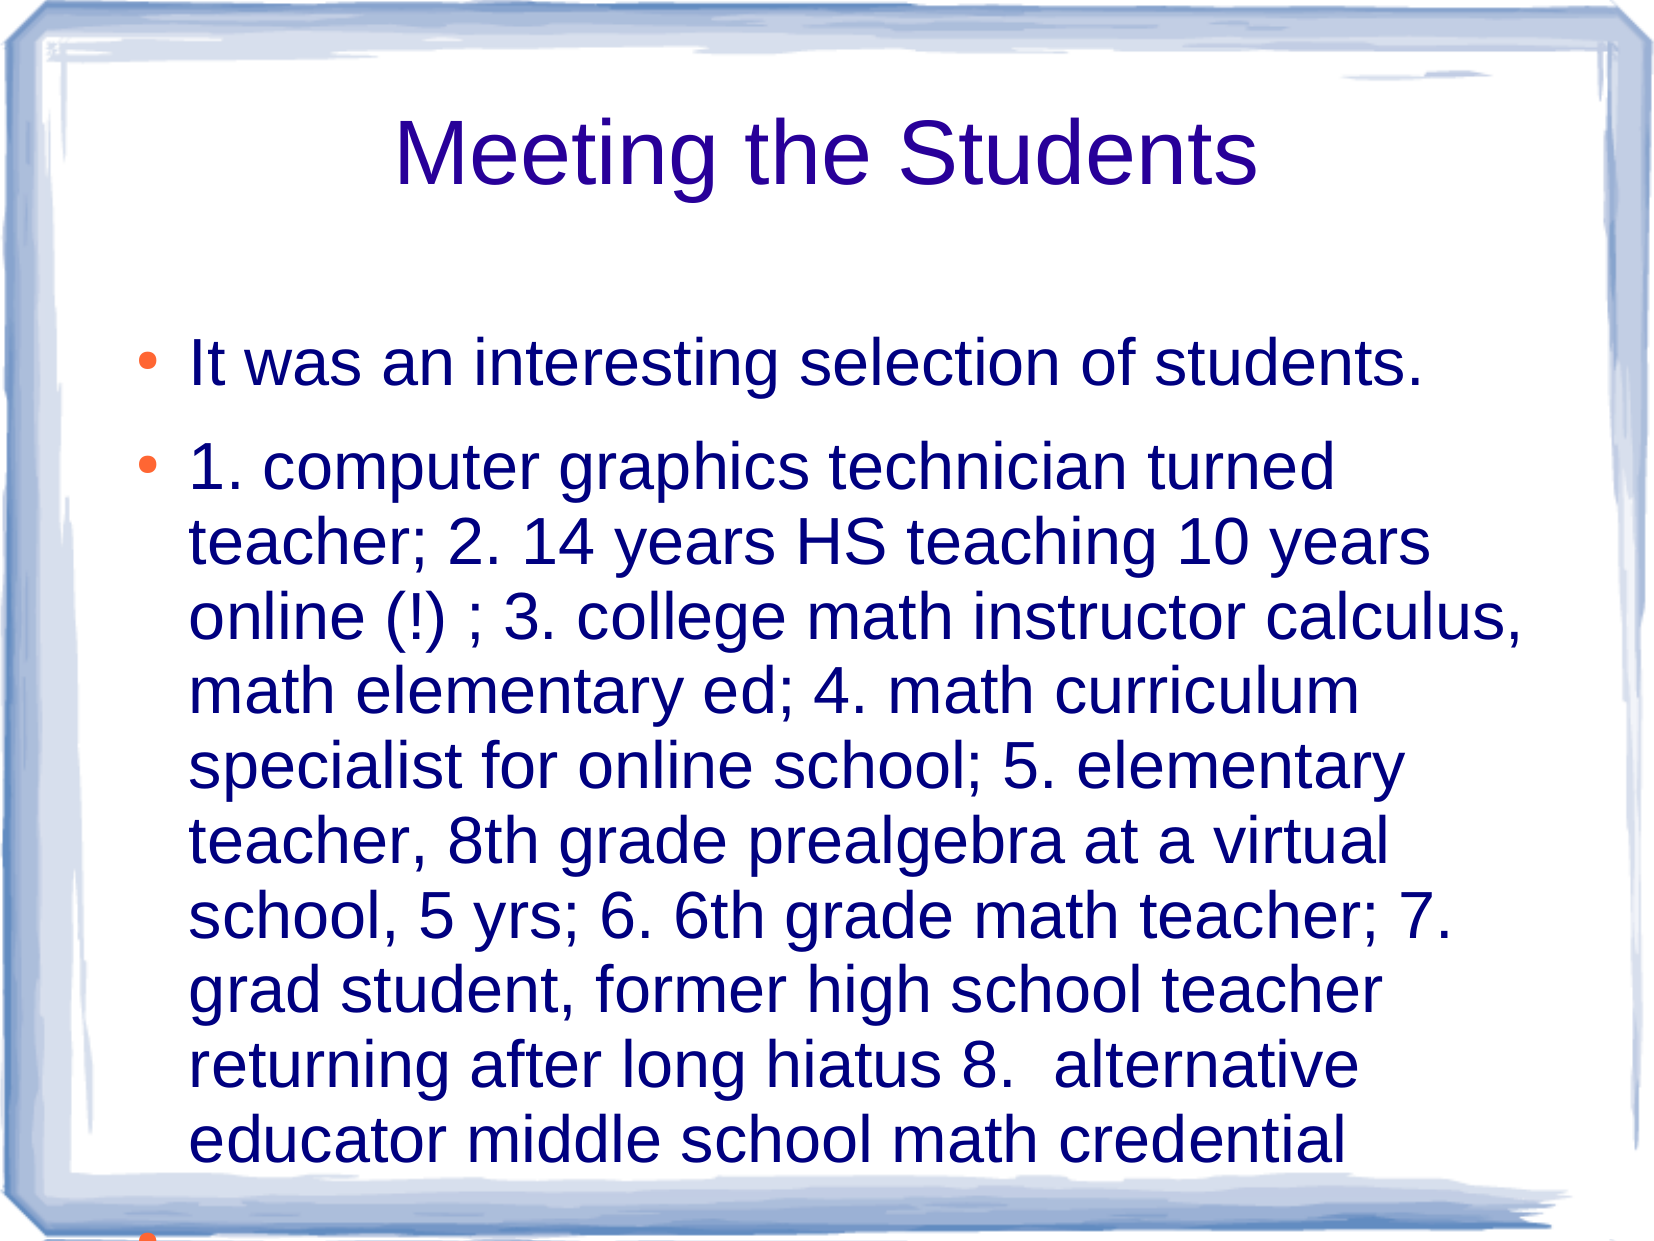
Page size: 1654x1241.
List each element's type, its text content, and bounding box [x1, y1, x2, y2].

picture [0, 0, 1654, 1241]
title Meeting the Students [82, 49, 1571, 257]
list It was an interesting selection of students. 1. computer graphics technician turned teacher; 2. 14 years HS teaching 10 years online (!) ; 3. college math instructor calculus, math elementary ed; 4. math curriculum specialist for online school; 5. elementary teacher, 8th grade prealgebra at a virtual school, 5 yrs; 6. 6th grade math teacher; 7. grad student, former high school teacher returning after long hiatus 8. alternative educator middle school math credential [118, 324, 1571, 1241]
